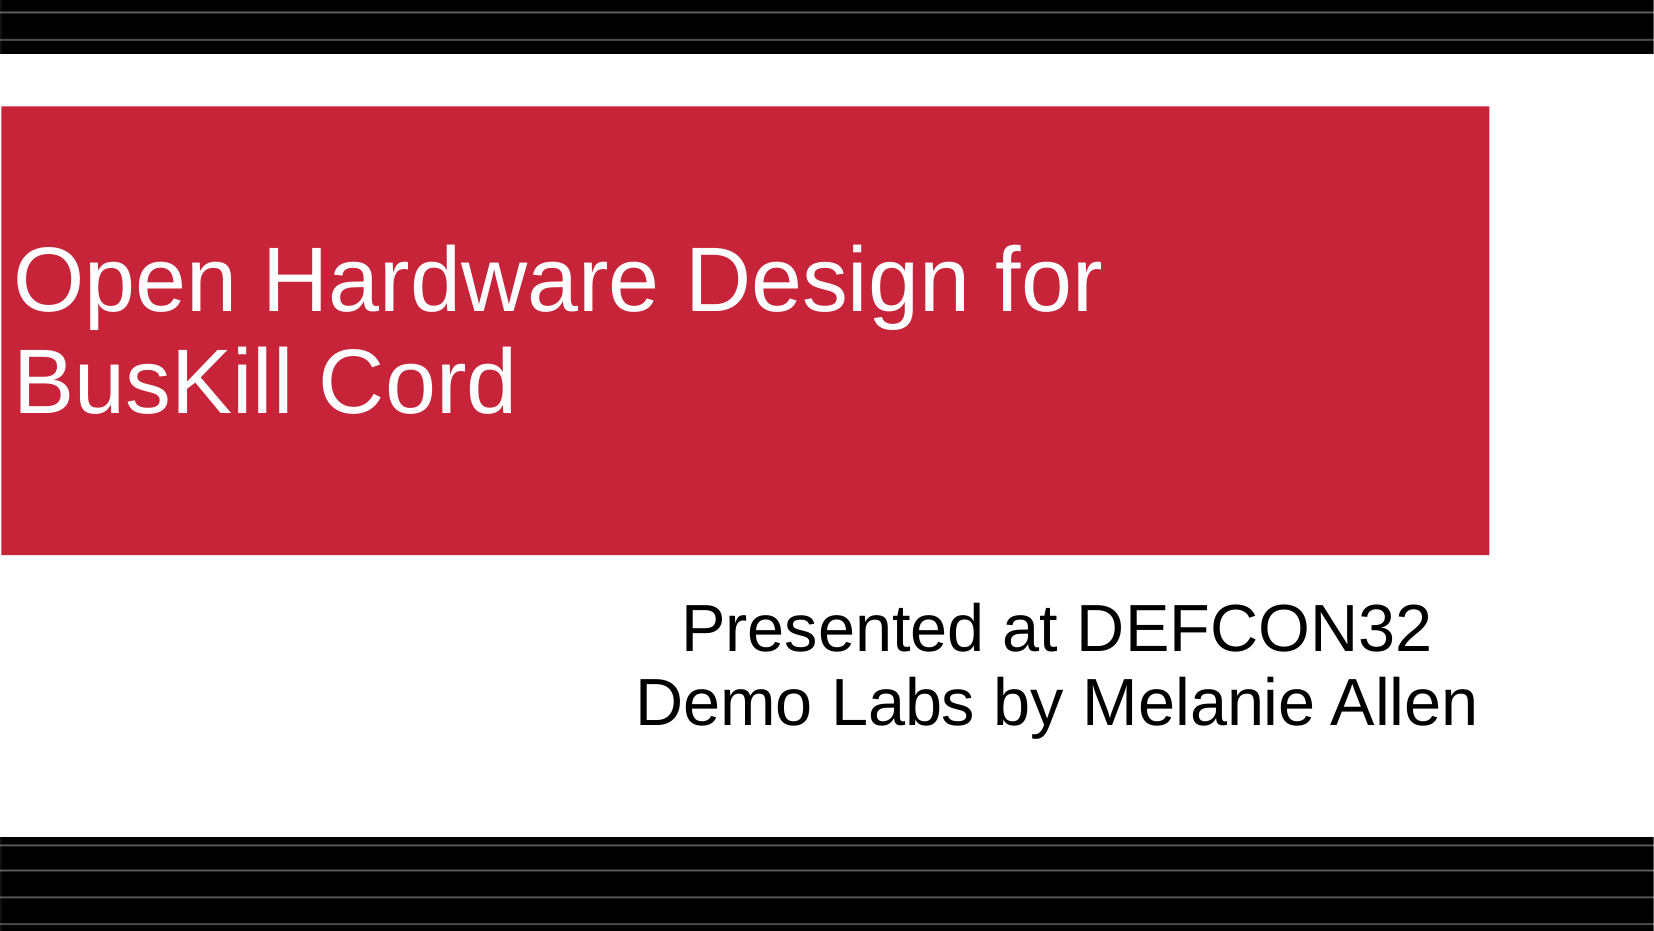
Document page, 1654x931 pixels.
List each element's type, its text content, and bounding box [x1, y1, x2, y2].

picture [0, 837, 1654, 931]
subtitle Presented at DEFCON32 Demo Labs by Melanie Allen [625, 590, 1489, 804]
picture [0, 0, 1654, 54]
title Open Hardware Design for BusKill Cord [1, 106, 1490, 556]
